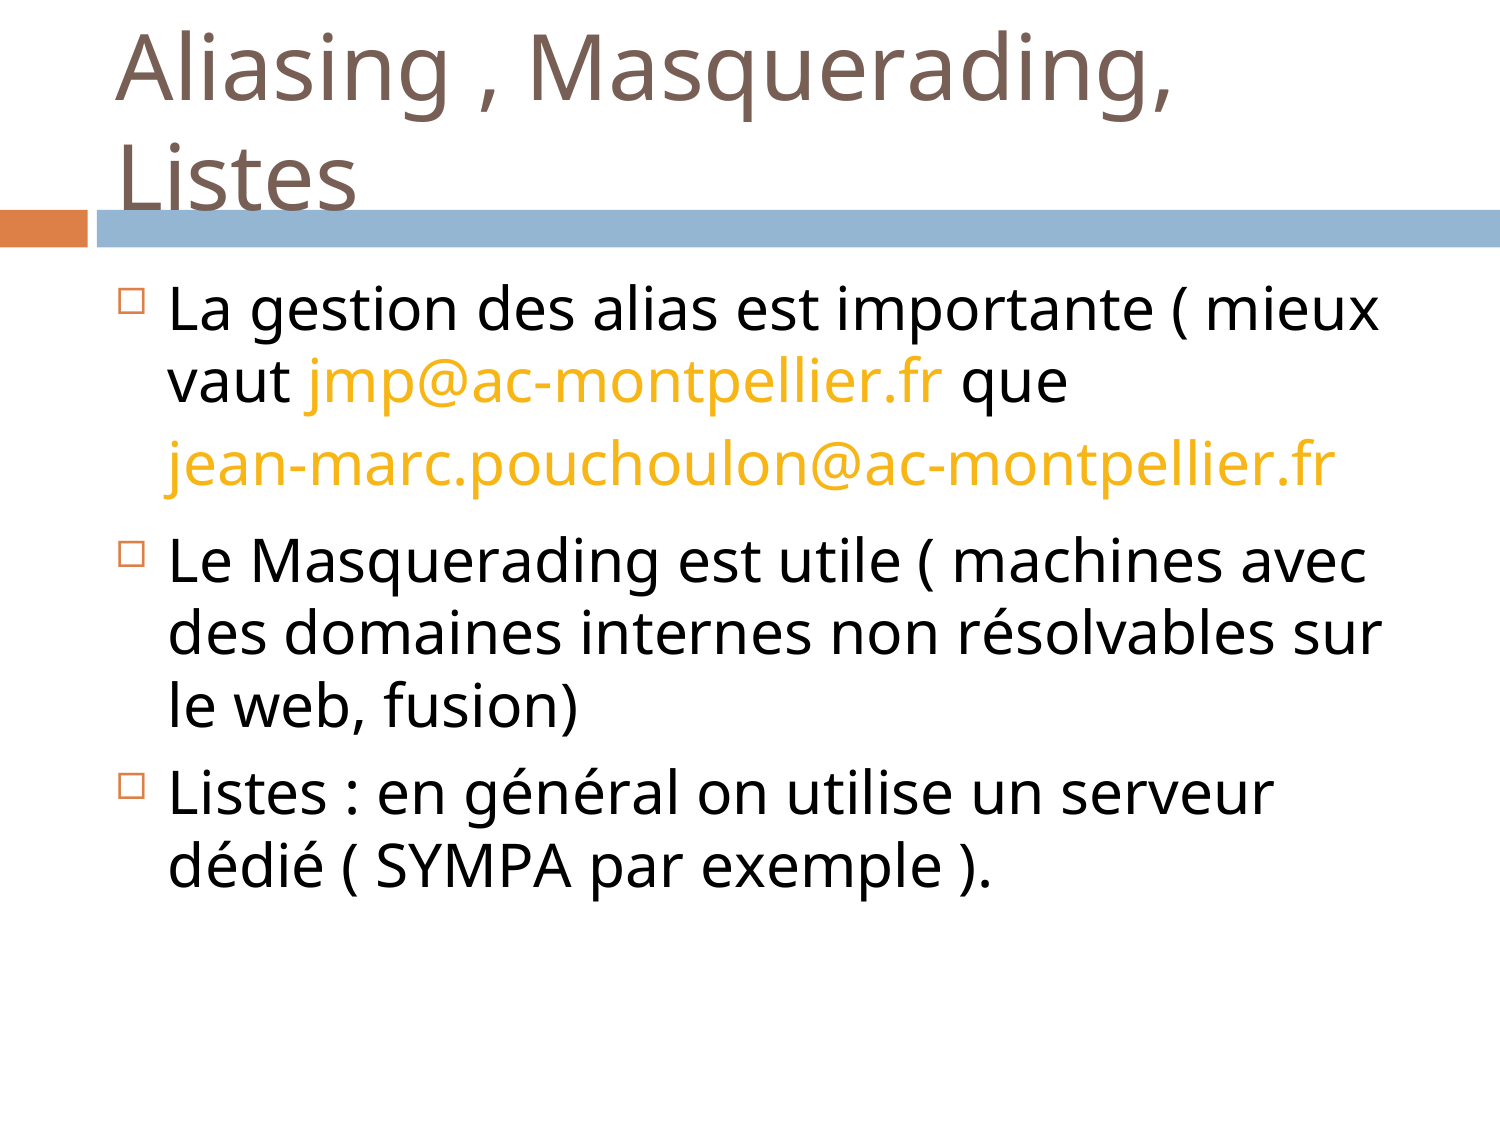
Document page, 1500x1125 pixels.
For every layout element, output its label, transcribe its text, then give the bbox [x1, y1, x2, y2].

list La gestion des alias est importante ( mieux vaut jmp@ac-montpellier.fr que jean-marc.pouchoulon@ac-montpellier.fr Le Masquerading est utile ( machines avec des domaines internes non résolvables sur le web, fusion) Listes : en général on utilise un serveur dédié ( SYMPA par exemple ). [100, 262, 1438, 1000]
title Aliasing , Masquerading, Listes [100, 37, 1438, 201]
